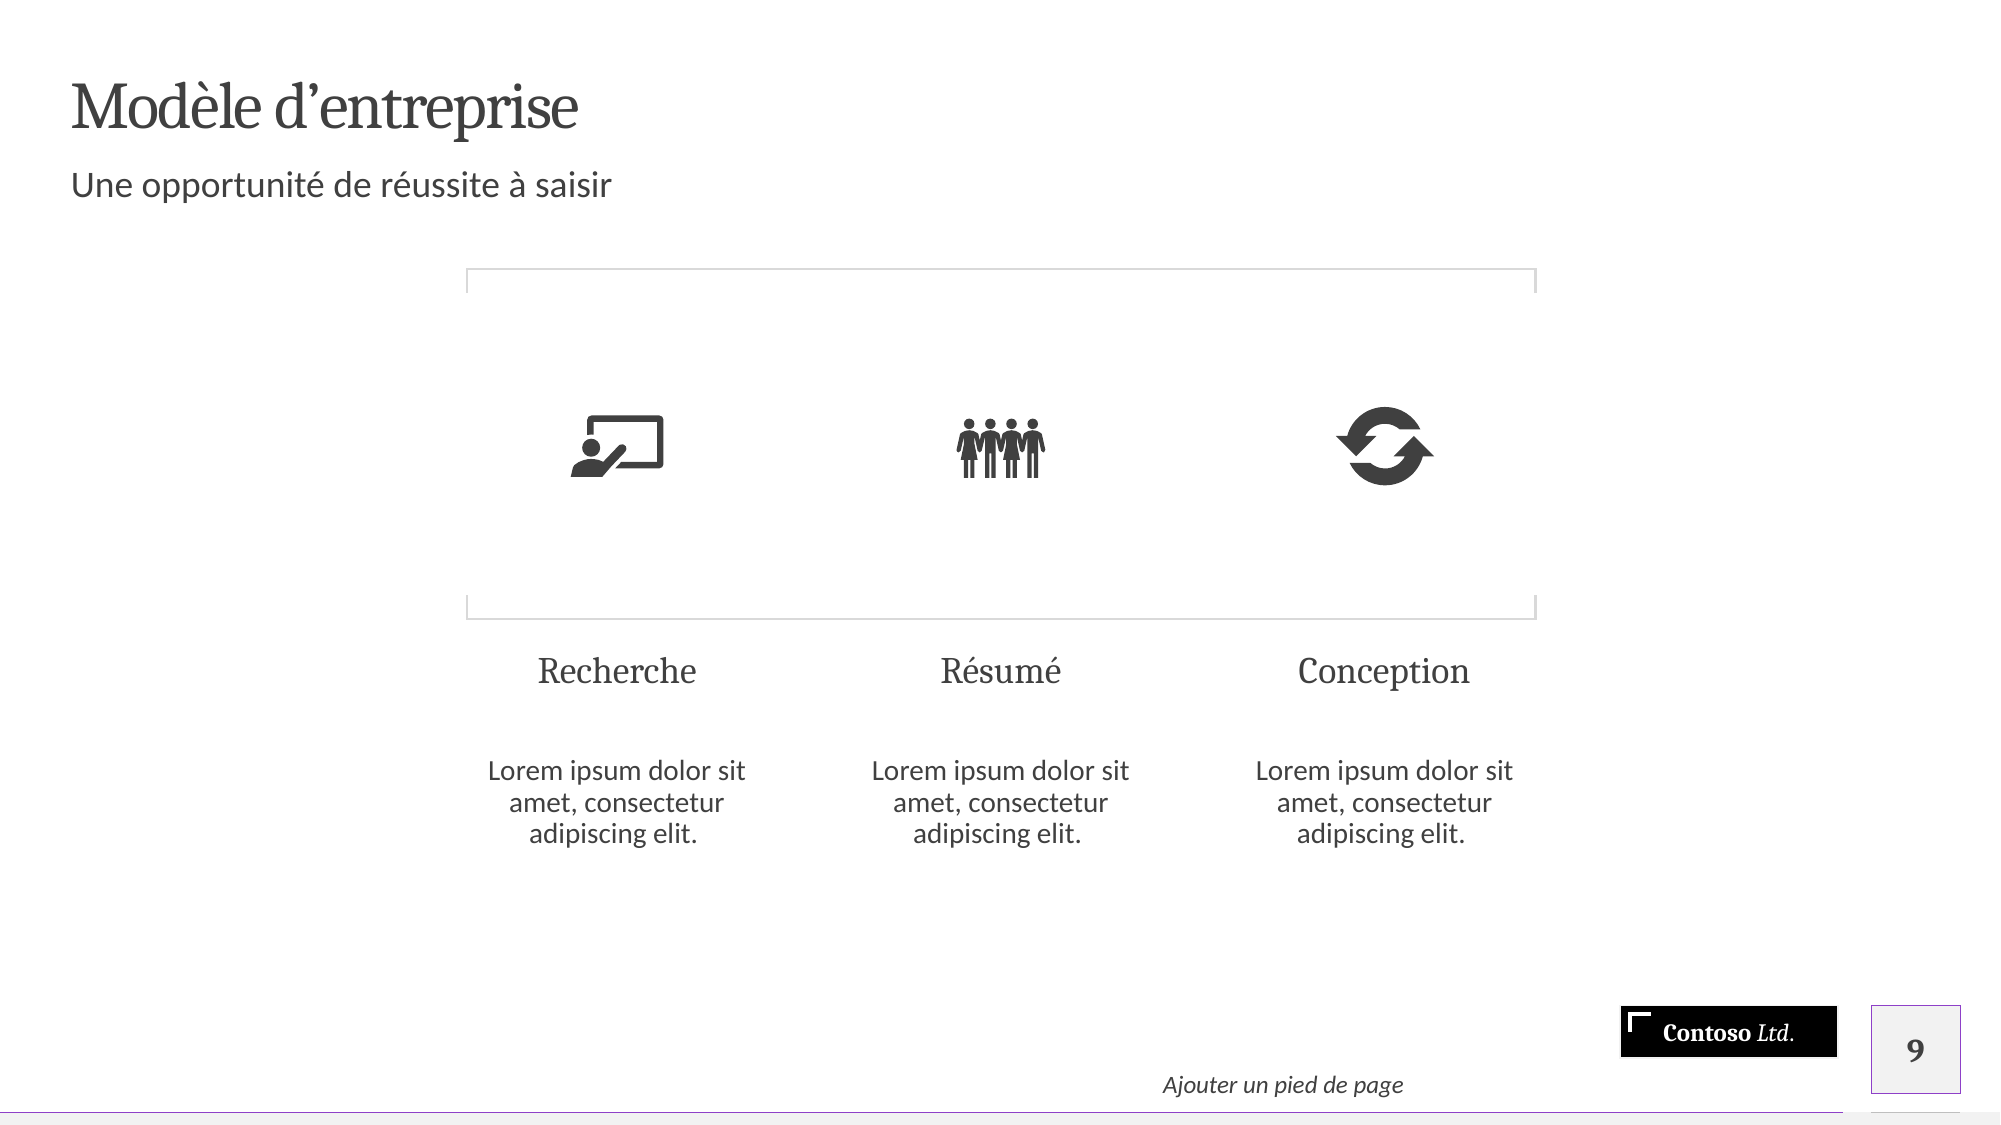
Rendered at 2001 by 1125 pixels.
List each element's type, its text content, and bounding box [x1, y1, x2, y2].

list Lorem ipsum dolor sit amet, consectetur adipiscing elit. [1222, 755, 1548, 874]
picture [565, 394, 669, 498]
text_box Ajouter un pied de page [1163, 1064, 1839, 1099]
list Résumé [838, 651, 1164, 711]
picture [1333, 394, 1437, 498]
list Recherche [454, 651, 780, 711]
title Modèle d’entreprise [70, 70, 1932, 142]
list Lorem ipsum dolor sit amet, consectetur adipiscing elit. [838, 755, 1164, 874]
list Lorem ipsum dolor sit amet, consectetur adipiscing elit. [454, 755, 780, 874]
list Une opportunité de réussite à saisir [70, 165, 1931, 225]
list Conception [1222, 651, 1548, 711]
text_box 9 [1871, 1019, 1960, 1080]
picture [949, 396, 1053, 500]
